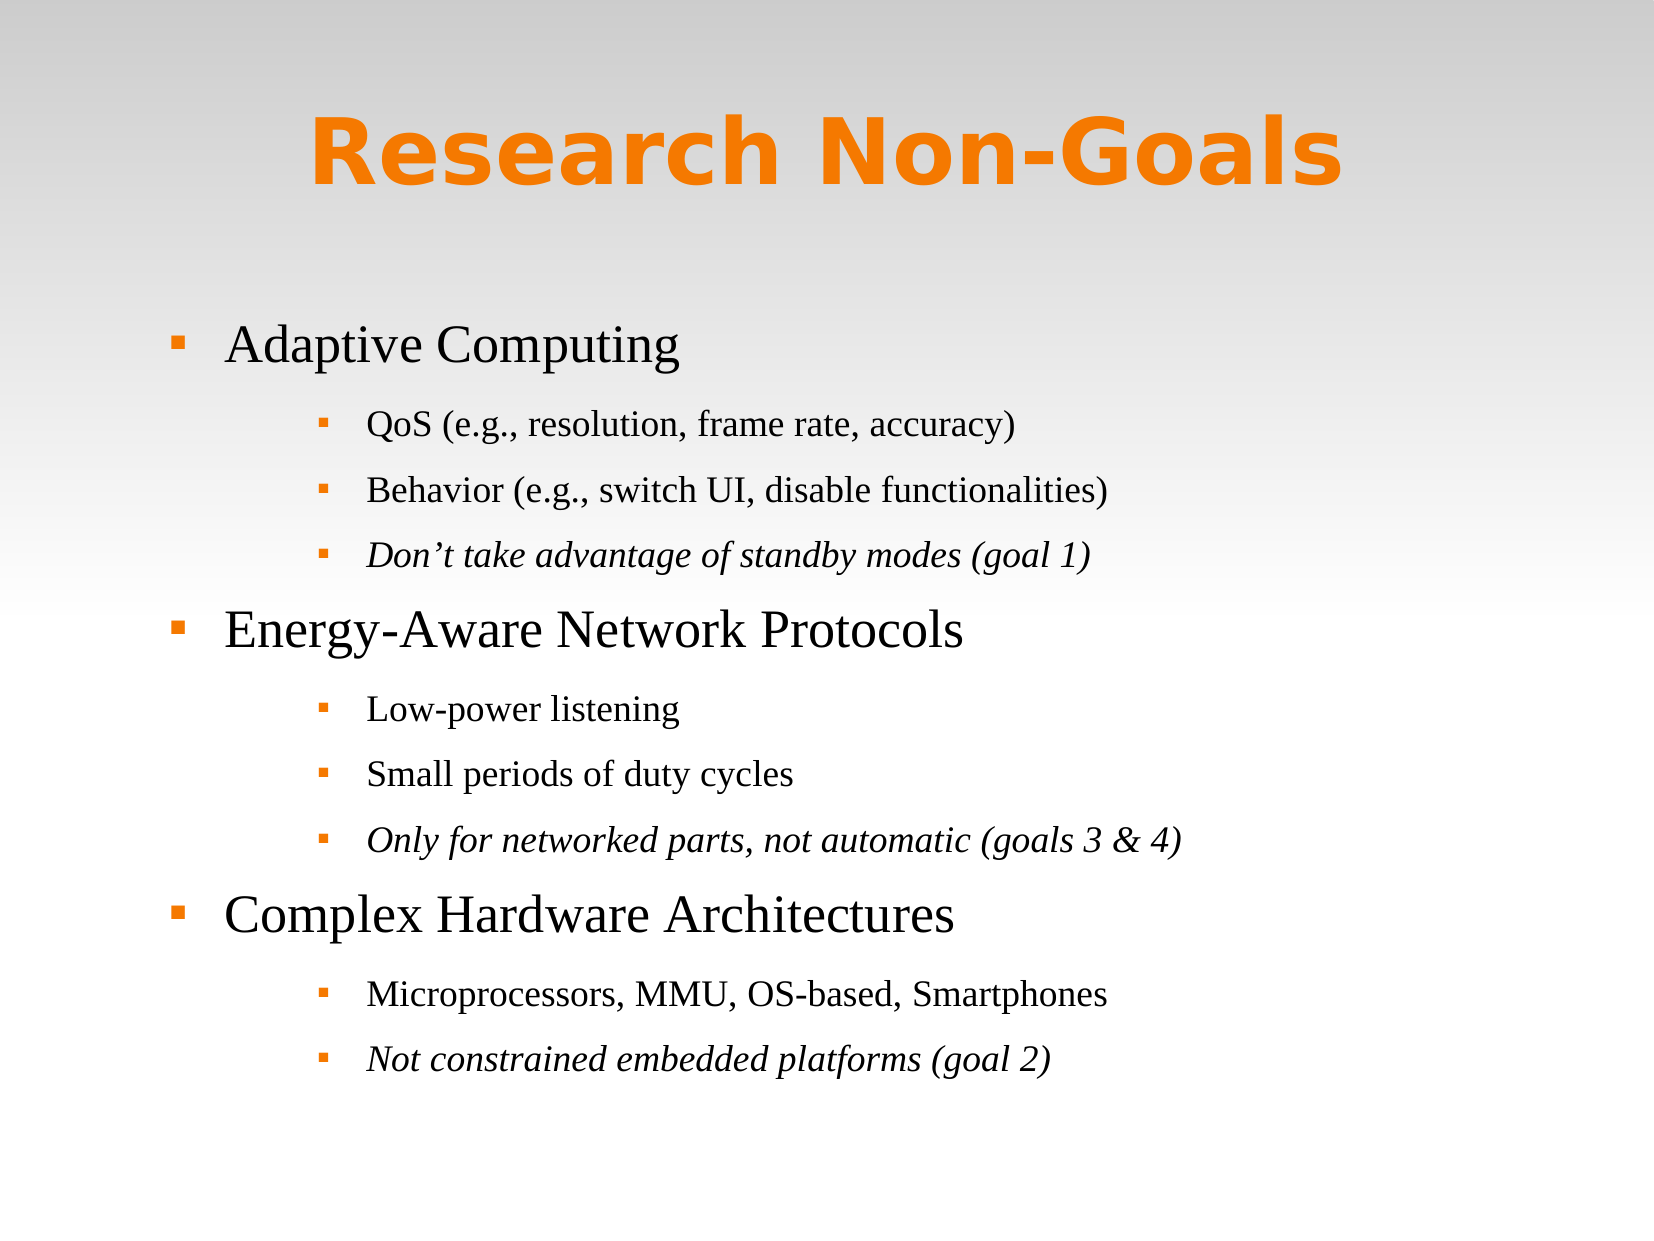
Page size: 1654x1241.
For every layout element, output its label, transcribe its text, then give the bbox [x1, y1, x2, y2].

list Adaptive Computing QoS (e.g., resolution, frame rate, accuracy) Behavior (e.g., switch UI, disable functionalities) Don’t take advantage of standby modes (goal 1) Energy-Aware Network Protocols Low-power listening Small periods of duty cycles Only for networked parts, not automatic (goals 3 & 4) Complex Hardware Architectures Microprocessors, MMU, OS-based, Smartphones Not constrained embedded platforms (goal 2) [82, 313, 1538, 1241]
title Research Non-Goals [82, 49, 1571, 257]
